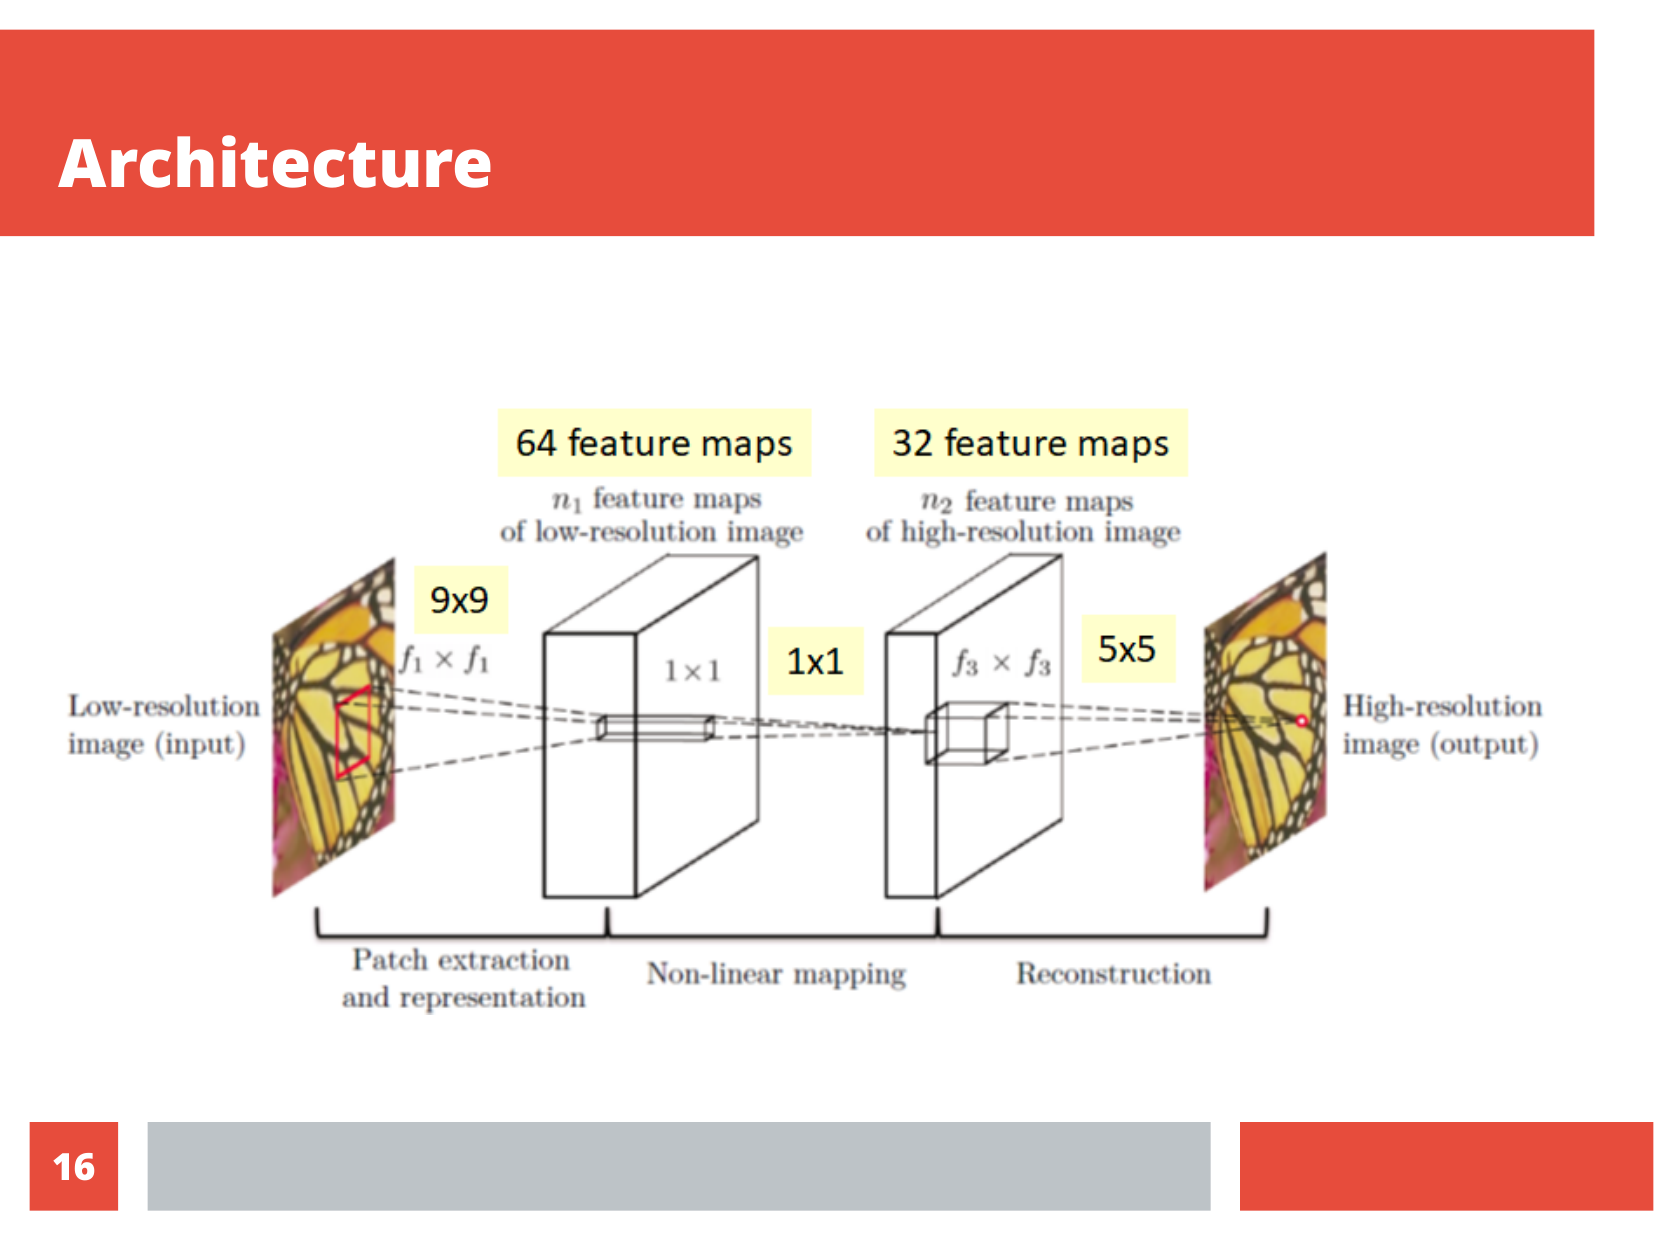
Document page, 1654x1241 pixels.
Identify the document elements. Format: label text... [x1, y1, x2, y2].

picture [59, 402, 1565, 1015]
title Architecture [59, 59, 1595, 207]
